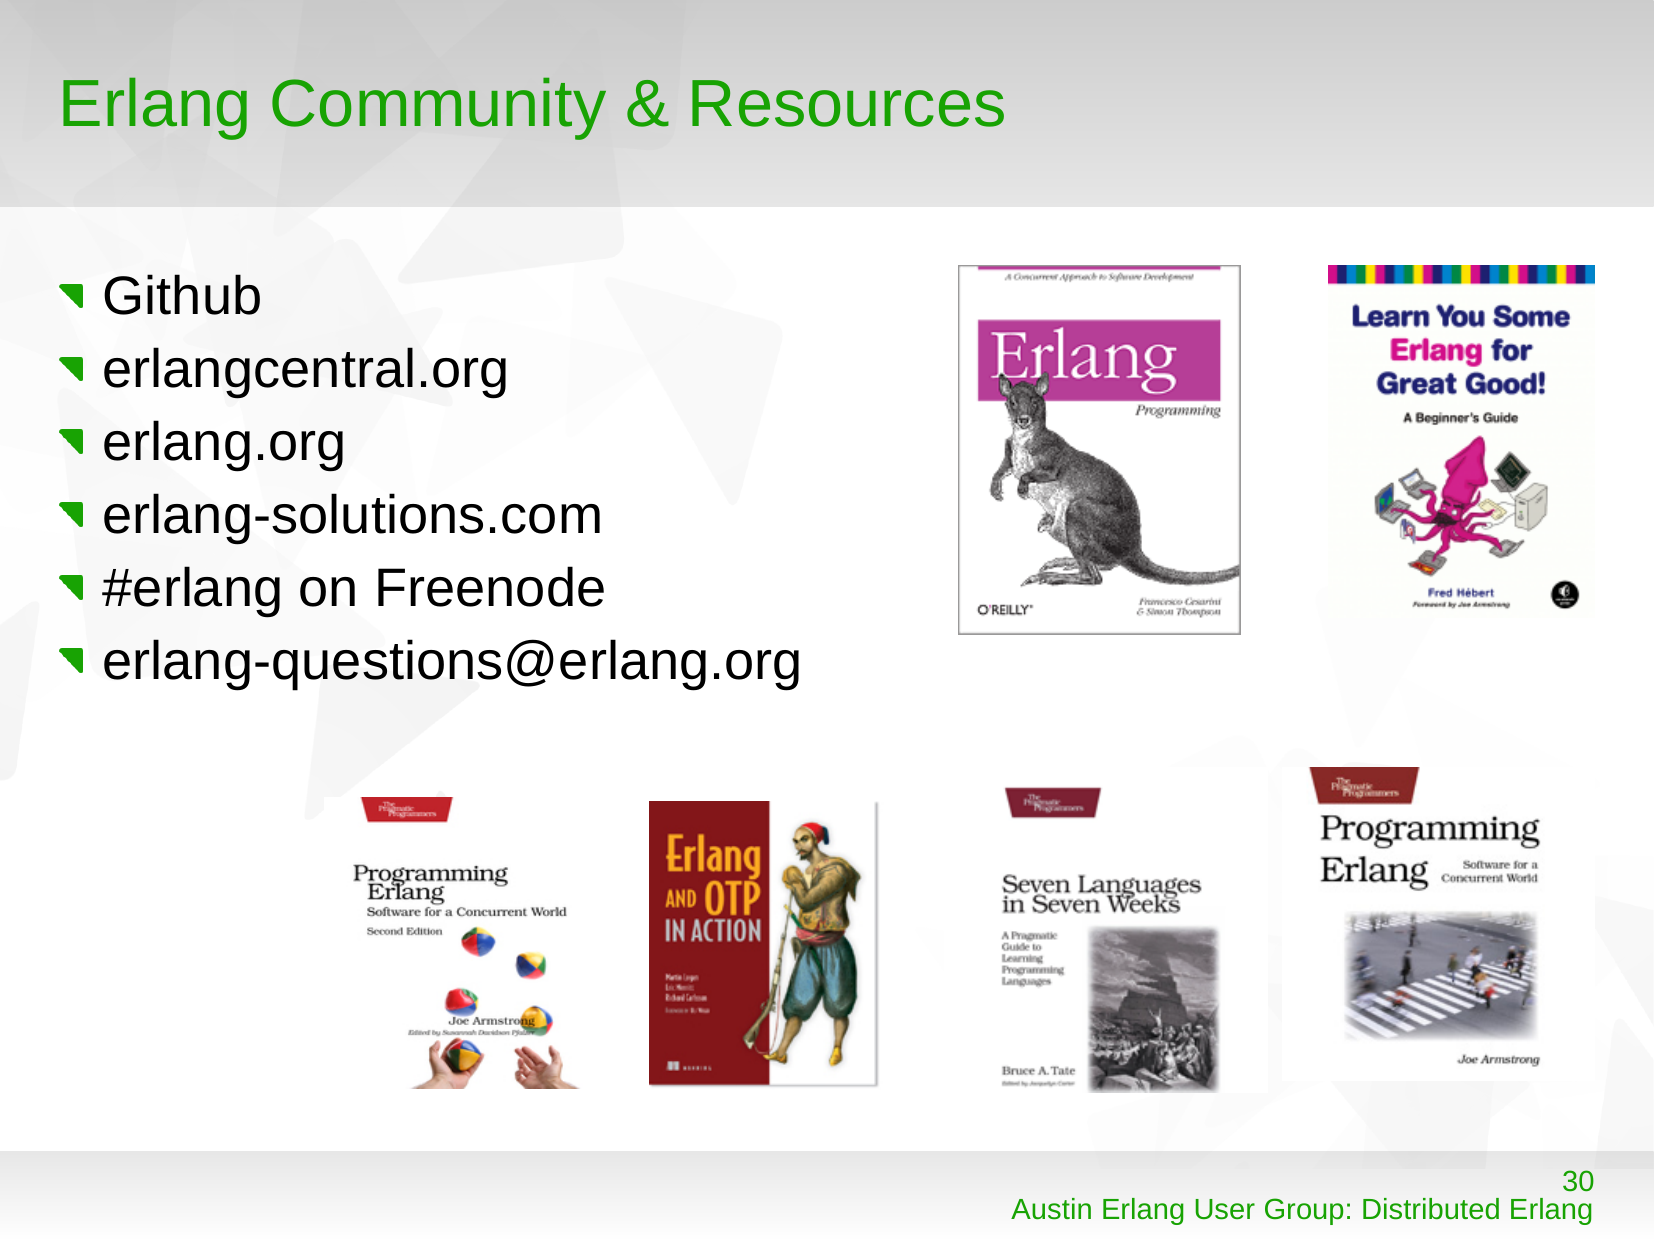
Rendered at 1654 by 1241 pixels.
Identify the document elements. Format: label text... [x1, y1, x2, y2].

picture [0, 0, 783, 931]
picture [649, 801, 884, 1093]
list Github erlangcentral.org erlang.org erlang-solutions.com #erlang on Freenode erlang-questions@erlang.org [59, 265, 1595, 1114]
picture [944, 767, 1268, 1093]
picture [915, 265, 1654, 1169]
picture [324, 797, 591, 1089]
picture [958, 265, 1241, 635]
title Erlang Community & Resources [59, 29, 1595, 178]
